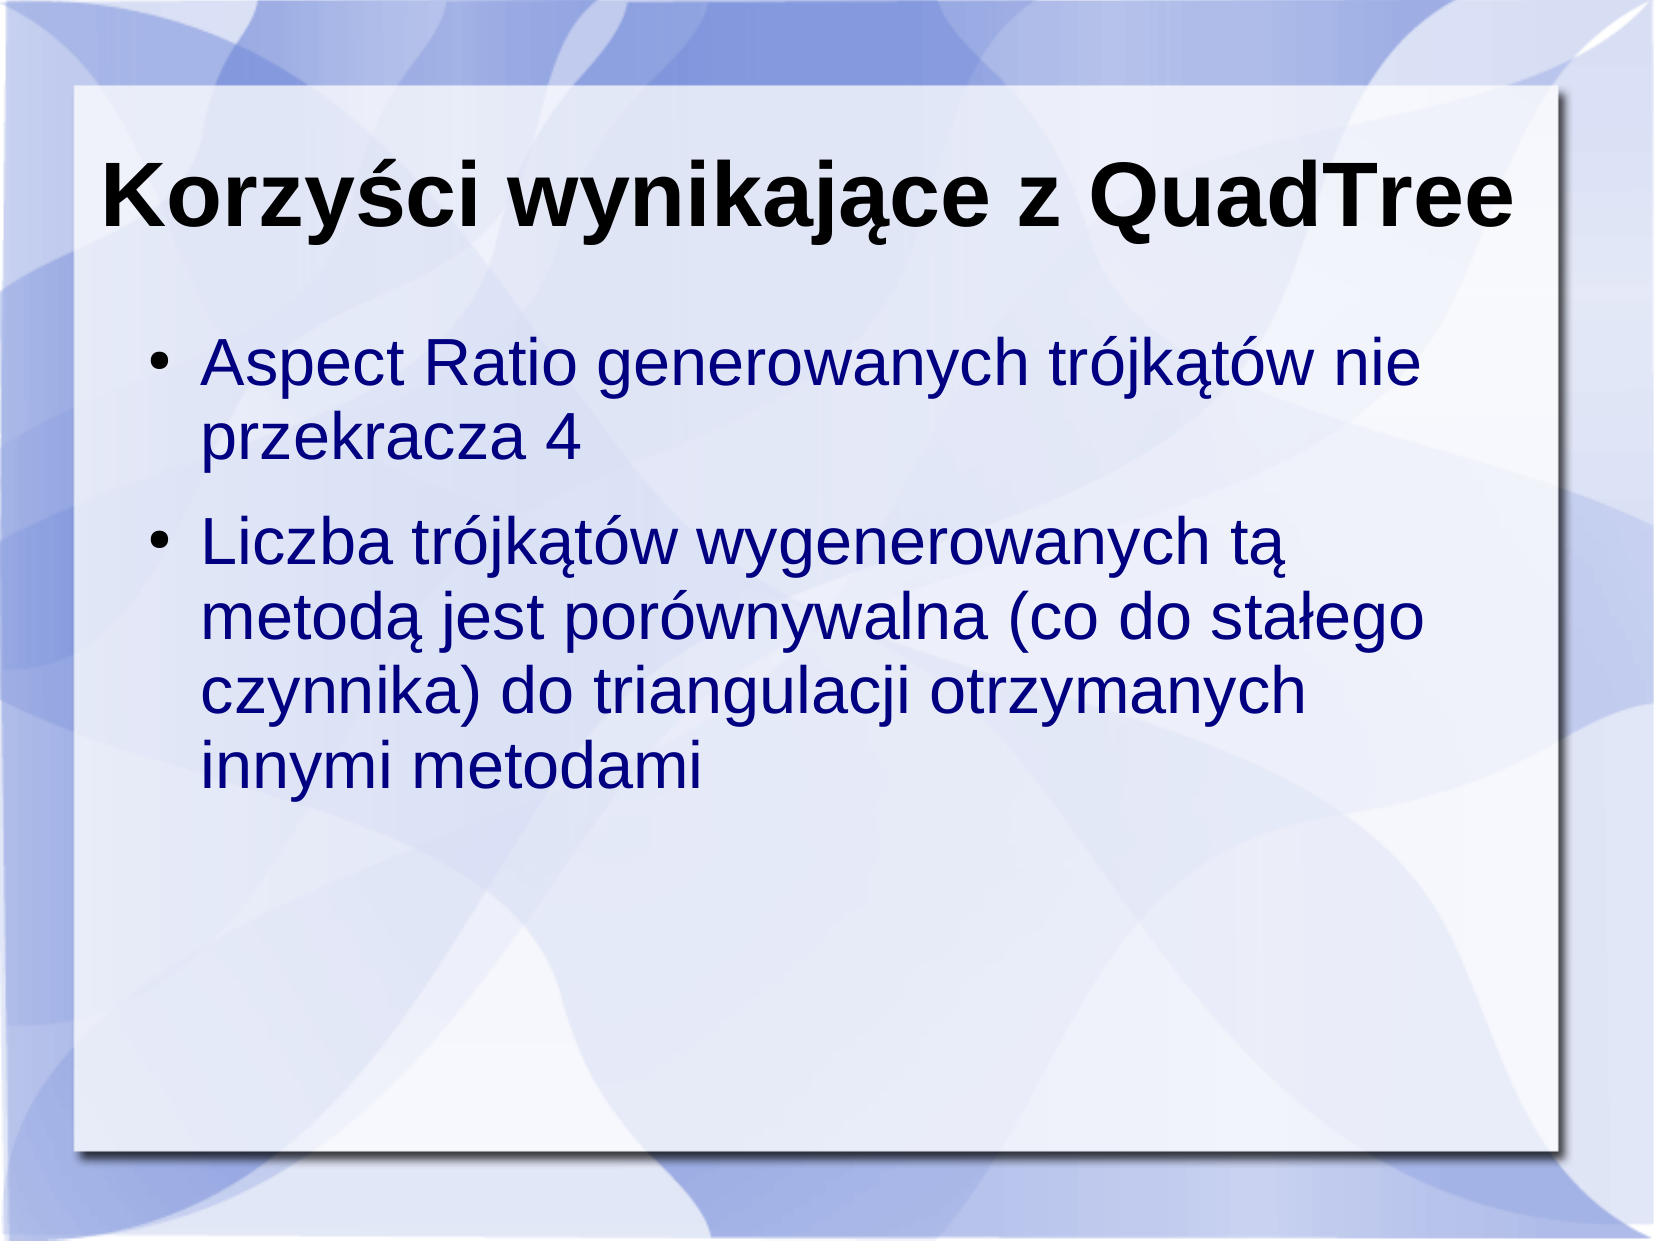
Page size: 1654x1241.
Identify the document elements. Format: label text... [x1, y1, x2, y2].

title Korzyści wynikające z QuadTree [82, 90, 1536, 298]
list Aspect Ratio generowanych trójkątów nie przekracza 4 Liczba trójkątów wygenerowanych tą metodą jest porównywalna (co do stałego czynnika) do triangulacji otrzymanych innymi metodami [129, 324, 1489, 975]
picture [0, 0, 1654, 1241]
